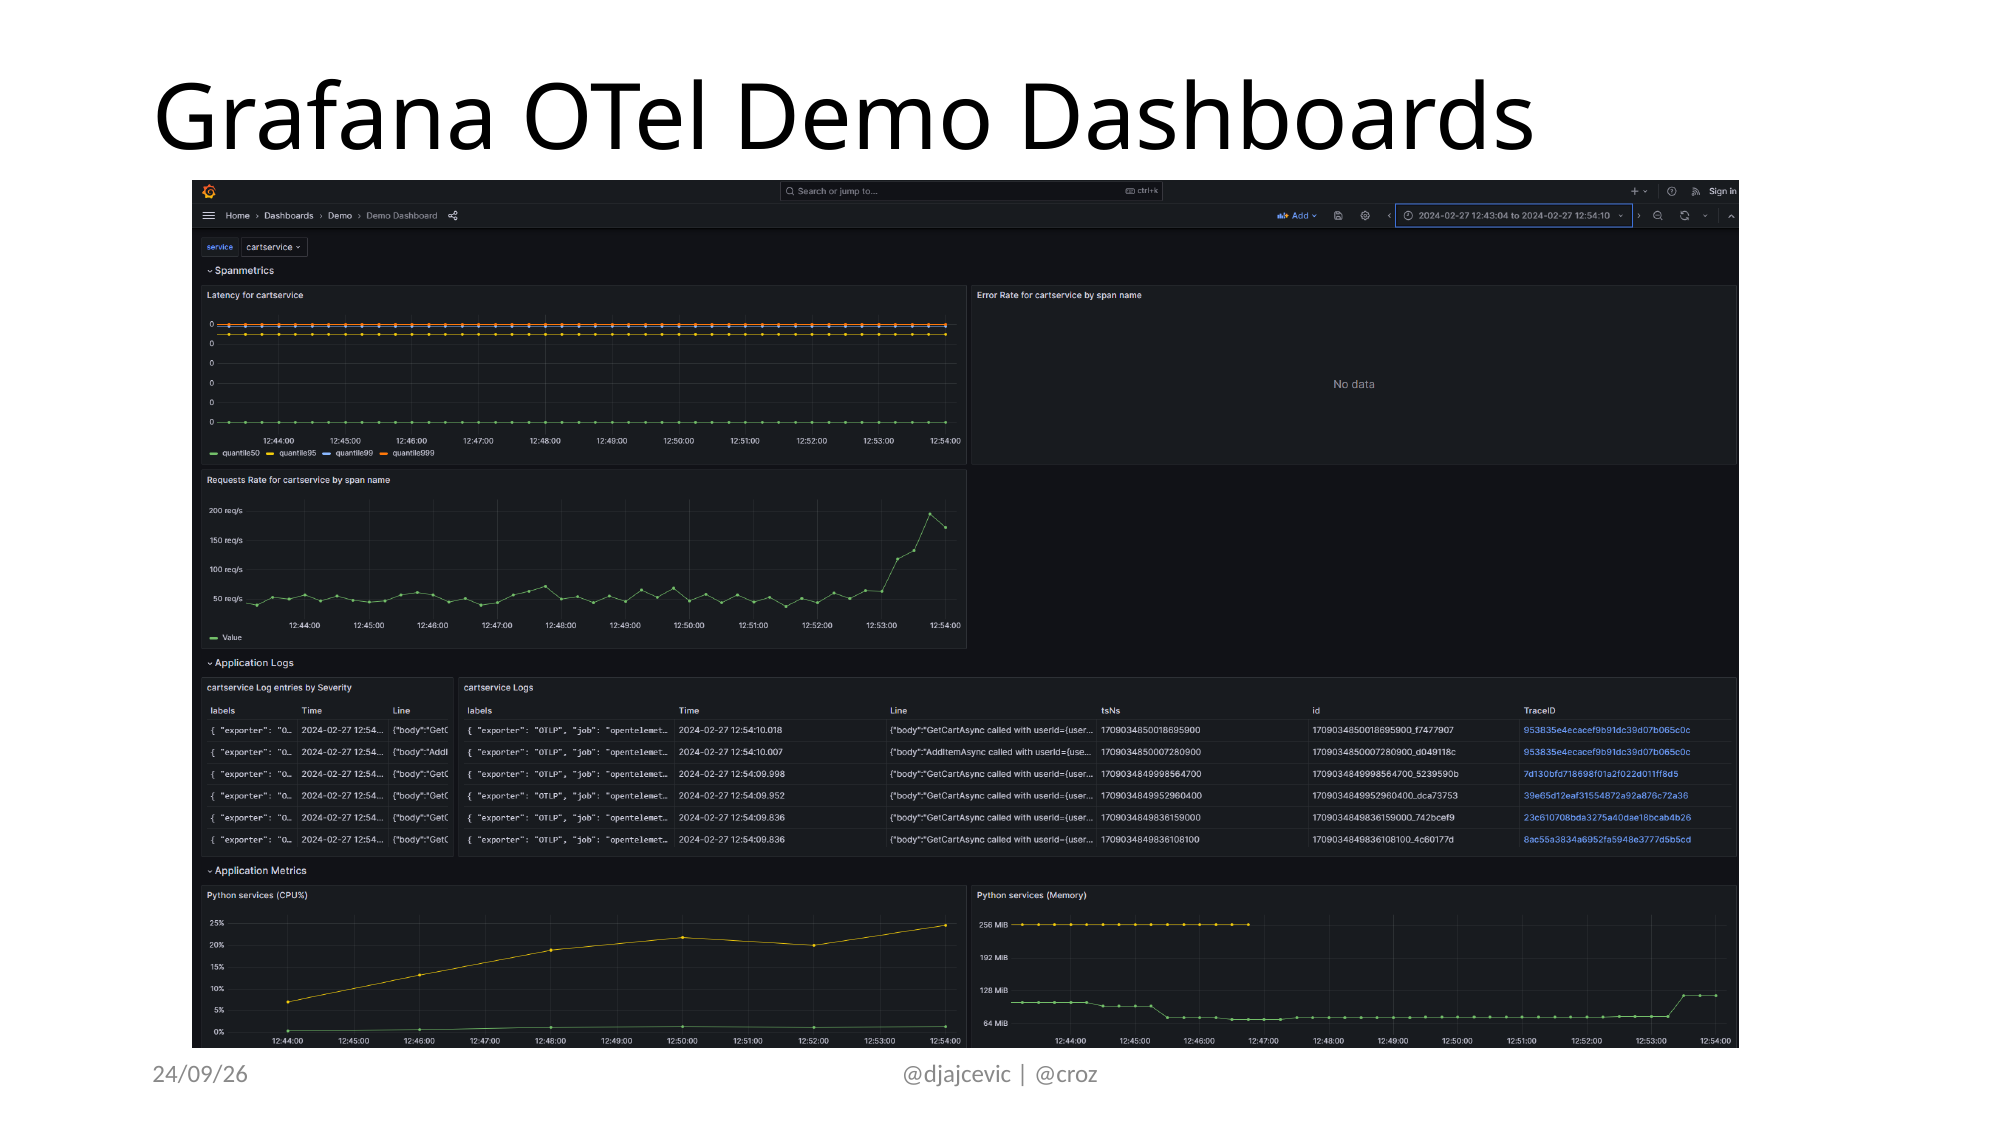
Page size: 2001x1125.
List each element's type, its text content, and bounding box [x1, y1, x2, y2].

text_box 27/02/2024 [137, 1042, 588, 1103]
title Grafana OTel Demo Dashboards [137, 59, 1863, 181]
picture [192, 180, 1739, 1048]
text_box @djajcevic | @croz [662, 1048, 1338, 1103]
